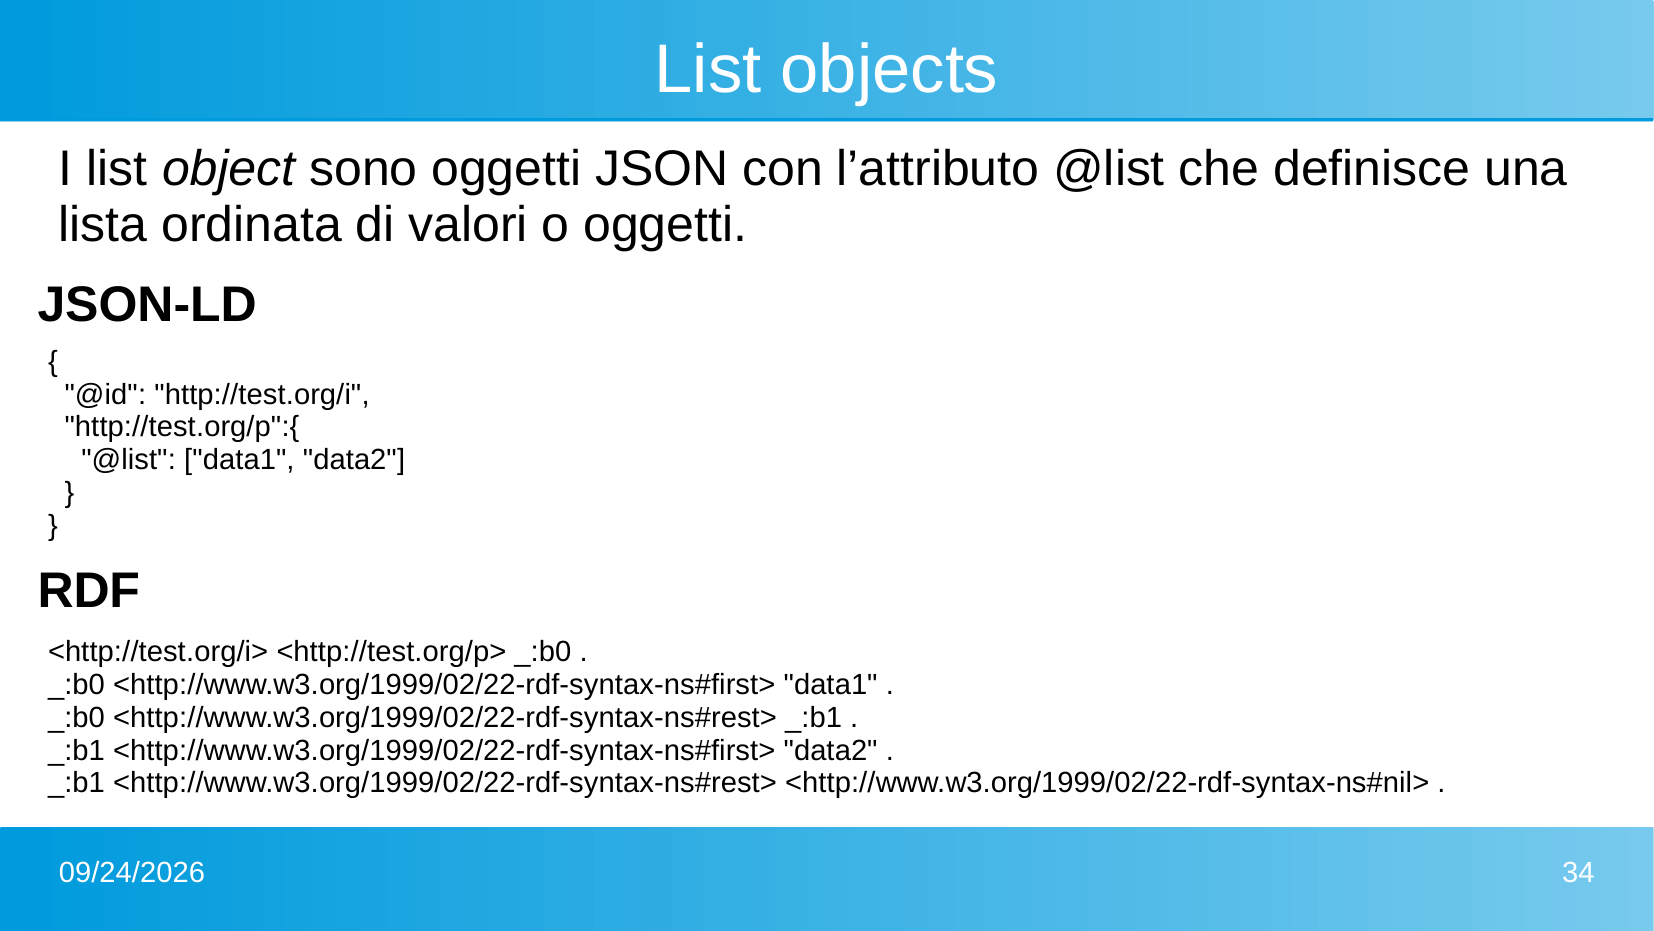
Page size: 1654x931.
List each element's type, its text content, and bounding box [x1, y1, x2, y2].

text_box { "@id": "http://test.org/i", "http://test.org/p":{ "@list": ["data1", "data2"] } } [33, 337, 1571, 549]
list I list object sono oggetti JSON con l’attributo @list che definisce una lista ordinata di valori o oggetti. [59, 140, 1651, 277]
list JSON-LD [37, 276, 1629, 352]
list RDF [37, 562, 1629, 638]
title List objects [59, 29, 1595, 108]
text_box <http://test.org/i> <http://test.org/p> _:b0 . _:b0 <http://www.w3.org/1999/02/22-rdf-syntax-ns#first> "data1" . _:b0 <http://www.w3.org/1999/02/22-rdf-syntax-ns#rest> _:b1 . _:b1 <http://www.w3.org/1999/02/22-rdf-syntax-ns#first> "data2" . _:b1 <http://www.w3.org/1999/02/22-rdf-syntax-ns#rest> <http://www.w3.org/1999/02/22-rdf-syntax-ns#nil> . [33, 627, 1651, 895]
